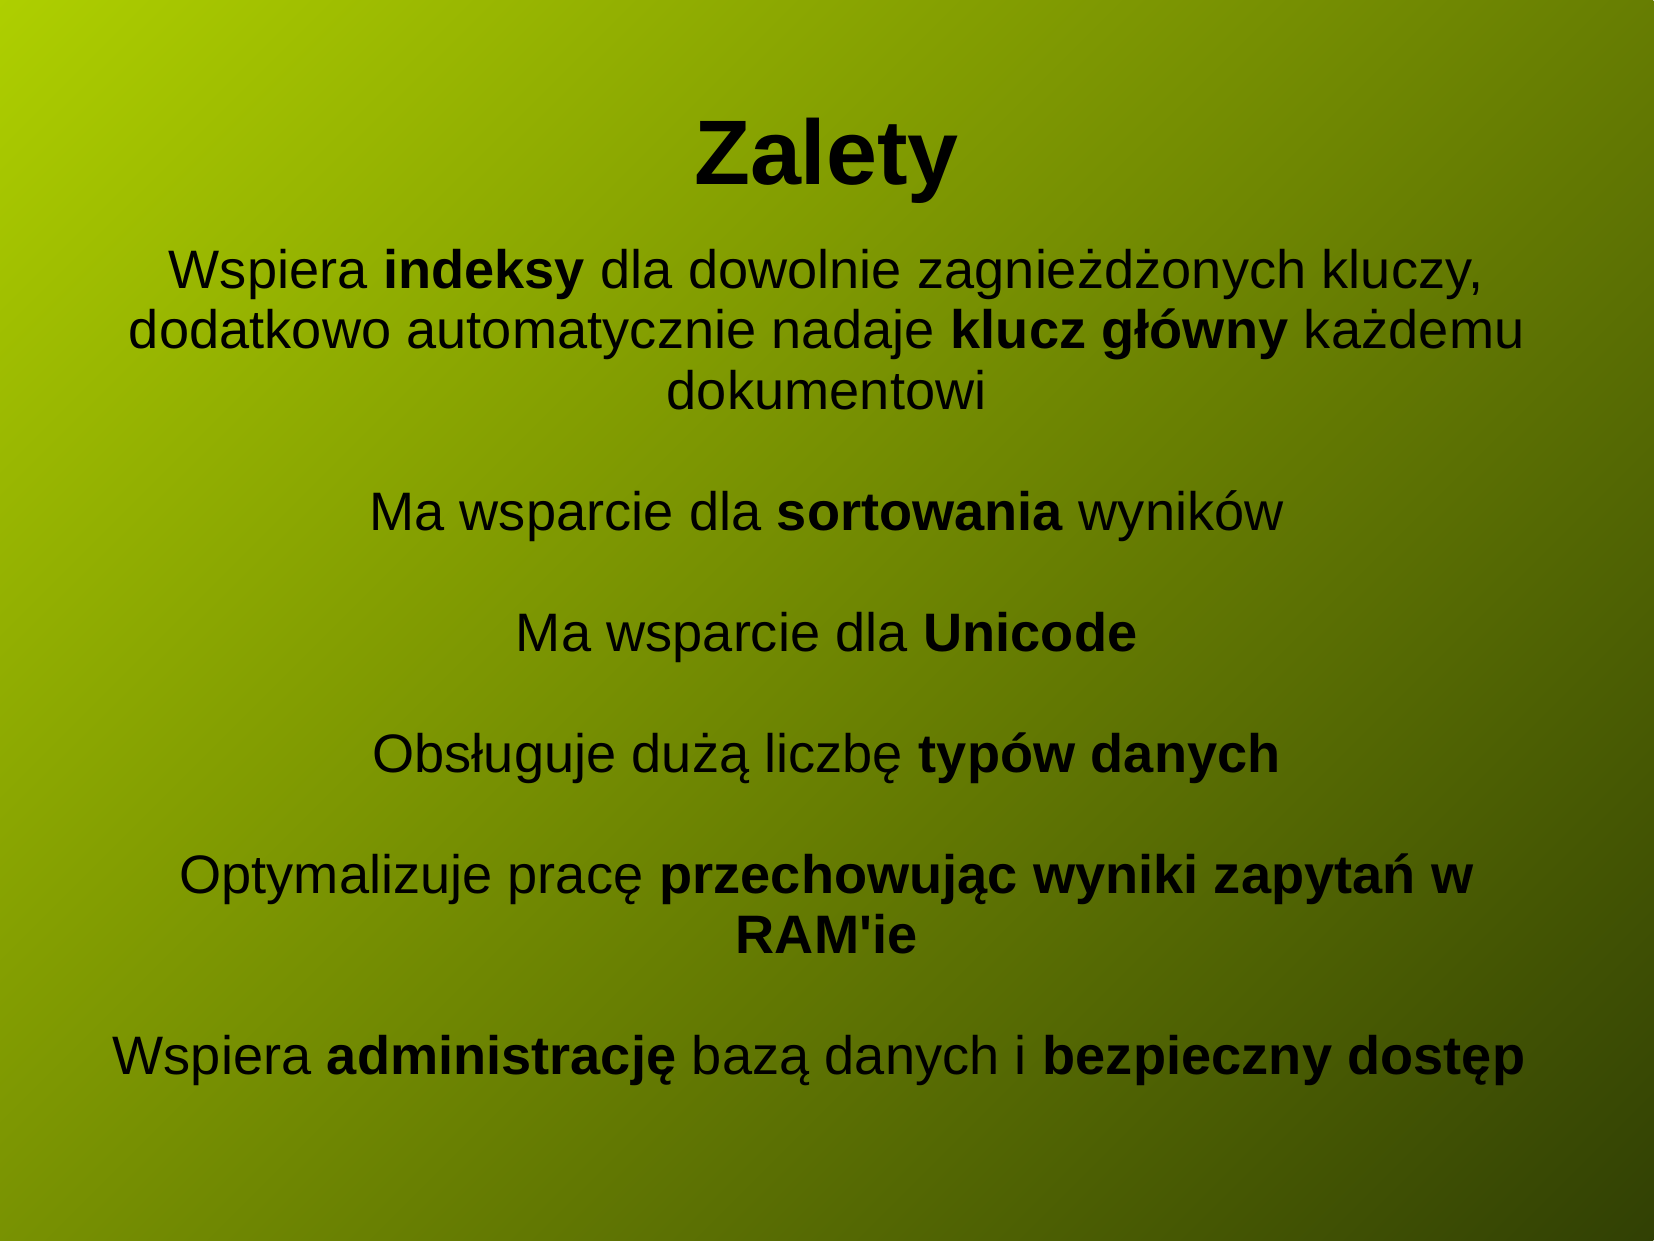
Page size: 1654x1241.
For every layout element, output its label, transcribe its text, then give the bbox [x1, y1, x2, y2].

title Zalety [82, 49, 1571, 239]
subtitle Wspiera indeksy dla dowolnie zagnieżdżonych kluczy, dodatkowo automatycznie nadaje klucz główny każdemu dokumentowi Ma wsparcie dla sortowania wyników Ma wsparcie dla Unicode Obsługuje dużą liczbę typów danych Optymalizuje pracę przechowując wyniki zapytań w RAM'ie Wspiera administrację bazą danych i bezpieczny dostęp [82, 239, 1571, 1087]
